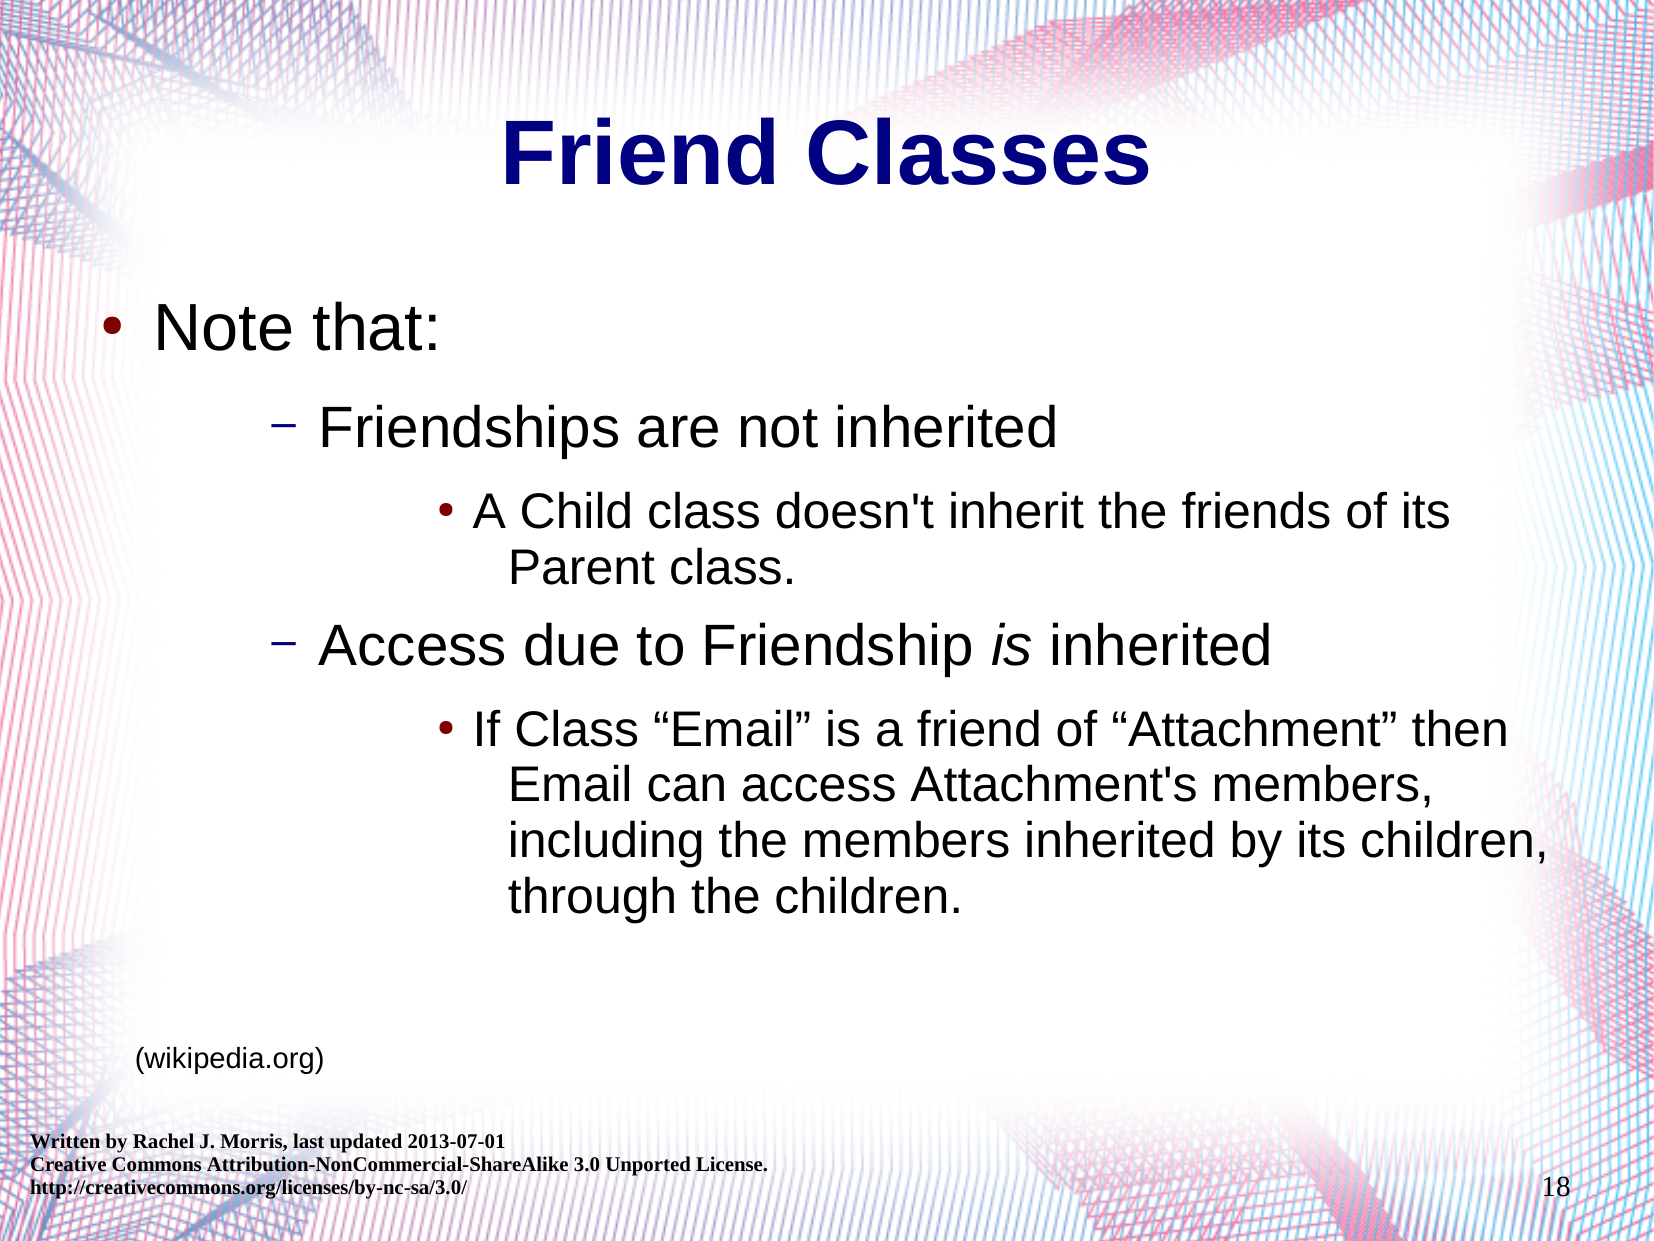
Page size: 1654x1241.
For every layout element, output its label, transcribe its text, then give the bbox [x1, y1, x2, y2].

text_box (wikipedia.org) [120, 1035, 1486, 1083]
list Note that: Friendships are not inherited A Child class doesn't inherit the friends of its Parent class. Access due to Friendship is inherited If Class “Email” is a friend of “Attachment” then Email can access Attachment's members, including the members inherited by its children, through the children. [82, 290, 1571, 1010]
picture [0, 0, 1654, 1241]
title Friend Classes [82, 49, 1571, 257]
